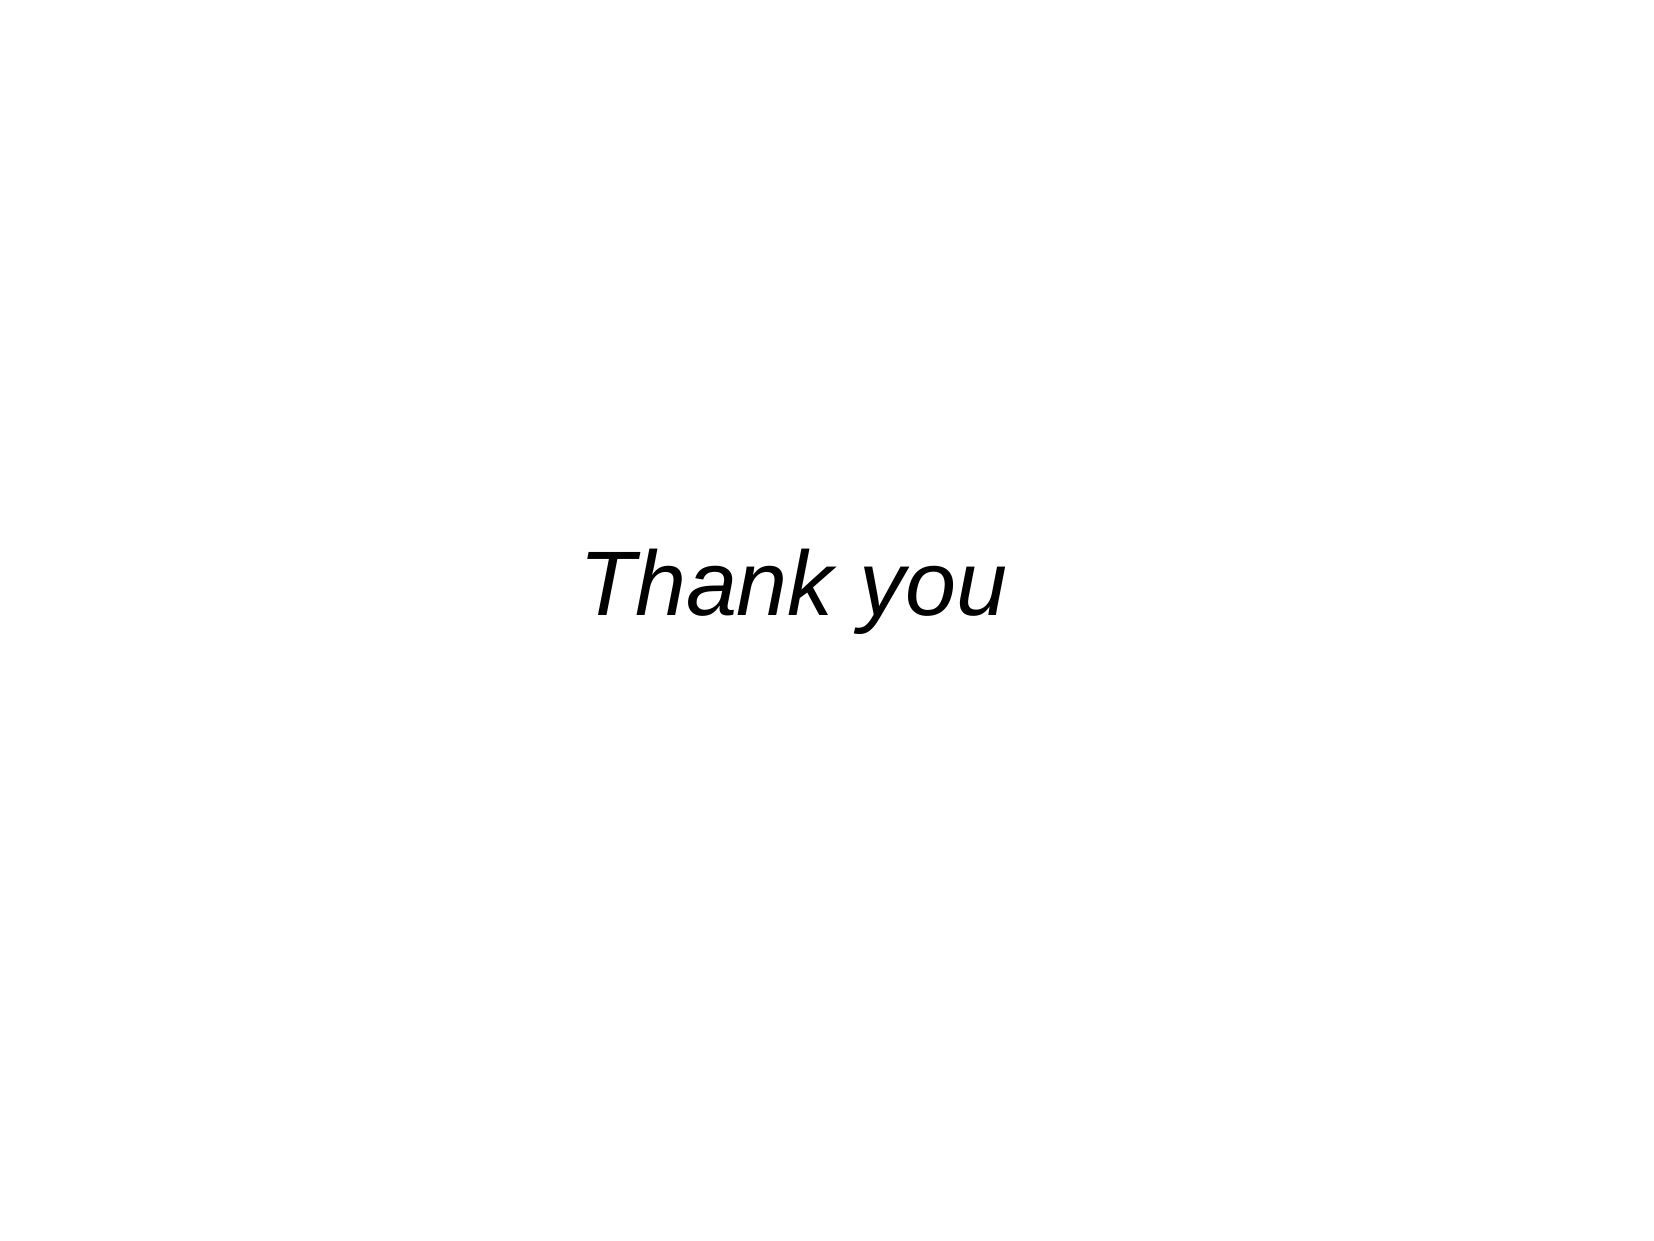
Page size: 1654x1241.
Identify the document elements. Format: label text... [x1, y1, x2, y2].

title Thank you [49, 487, 1538, 680]
